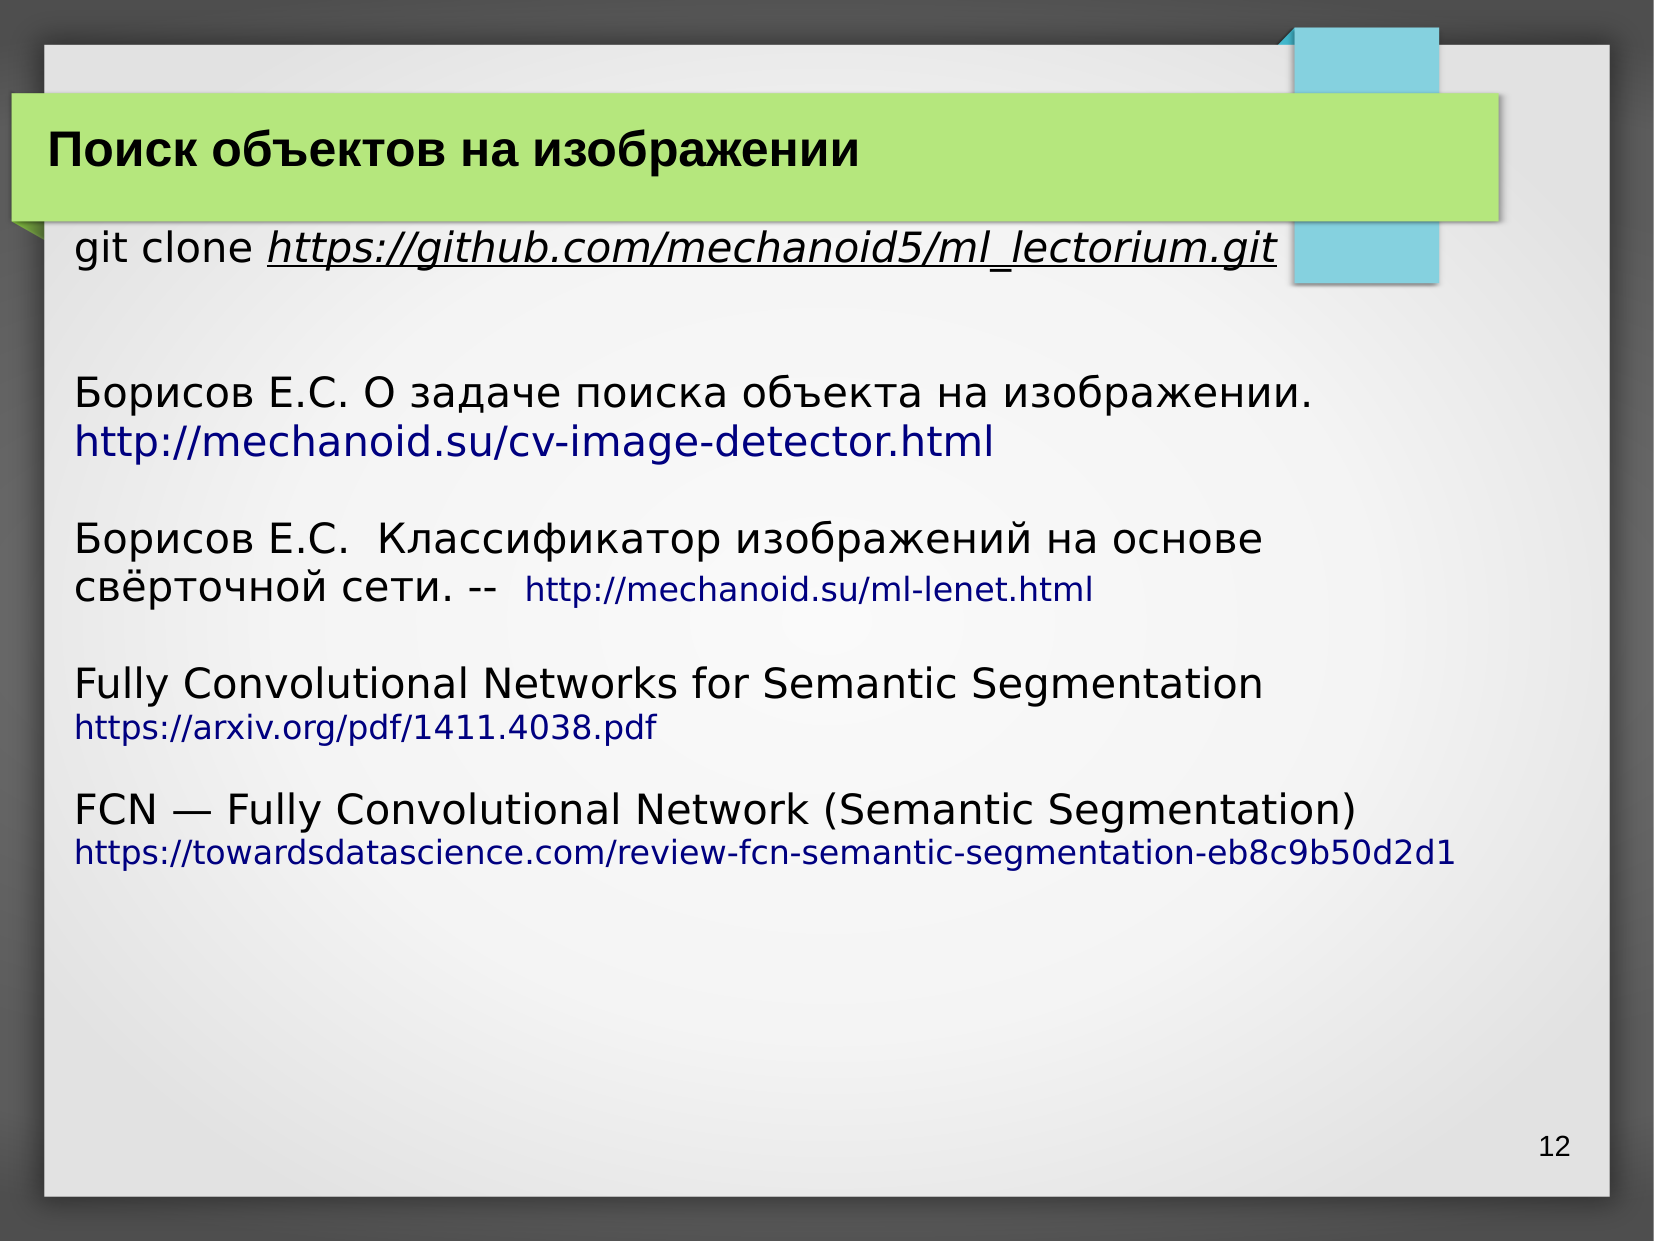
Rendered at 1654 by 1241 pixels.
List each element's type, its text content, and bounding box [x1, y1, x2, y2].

picture [0, 0, 1654, 1241]
text_box git clone https://github.com/mechanoid5/ml_lectorium.git Борисов Е.С. О задаче поиска объекта на изображении. http://mechanoid.su/cv-image-detector.html Борисов Е.С. Классификатор изображений на основе свёрточной сети. -- http://mechanoid.su/ml-lenet.html Fully Convolutional Networks for Semantic Segmentation https://arxiv.org/pdf/1411.4038.pdf FCN — Fully Convolutional Network (Semantic Segmentation) https://towardsdatascience.com/review-fcn-semantic-segmentation-eb8c9b50d2d1 [59, 216, 1536, 1170]
title Поиск объектов на изображении [47, 120, 1005, 177]
